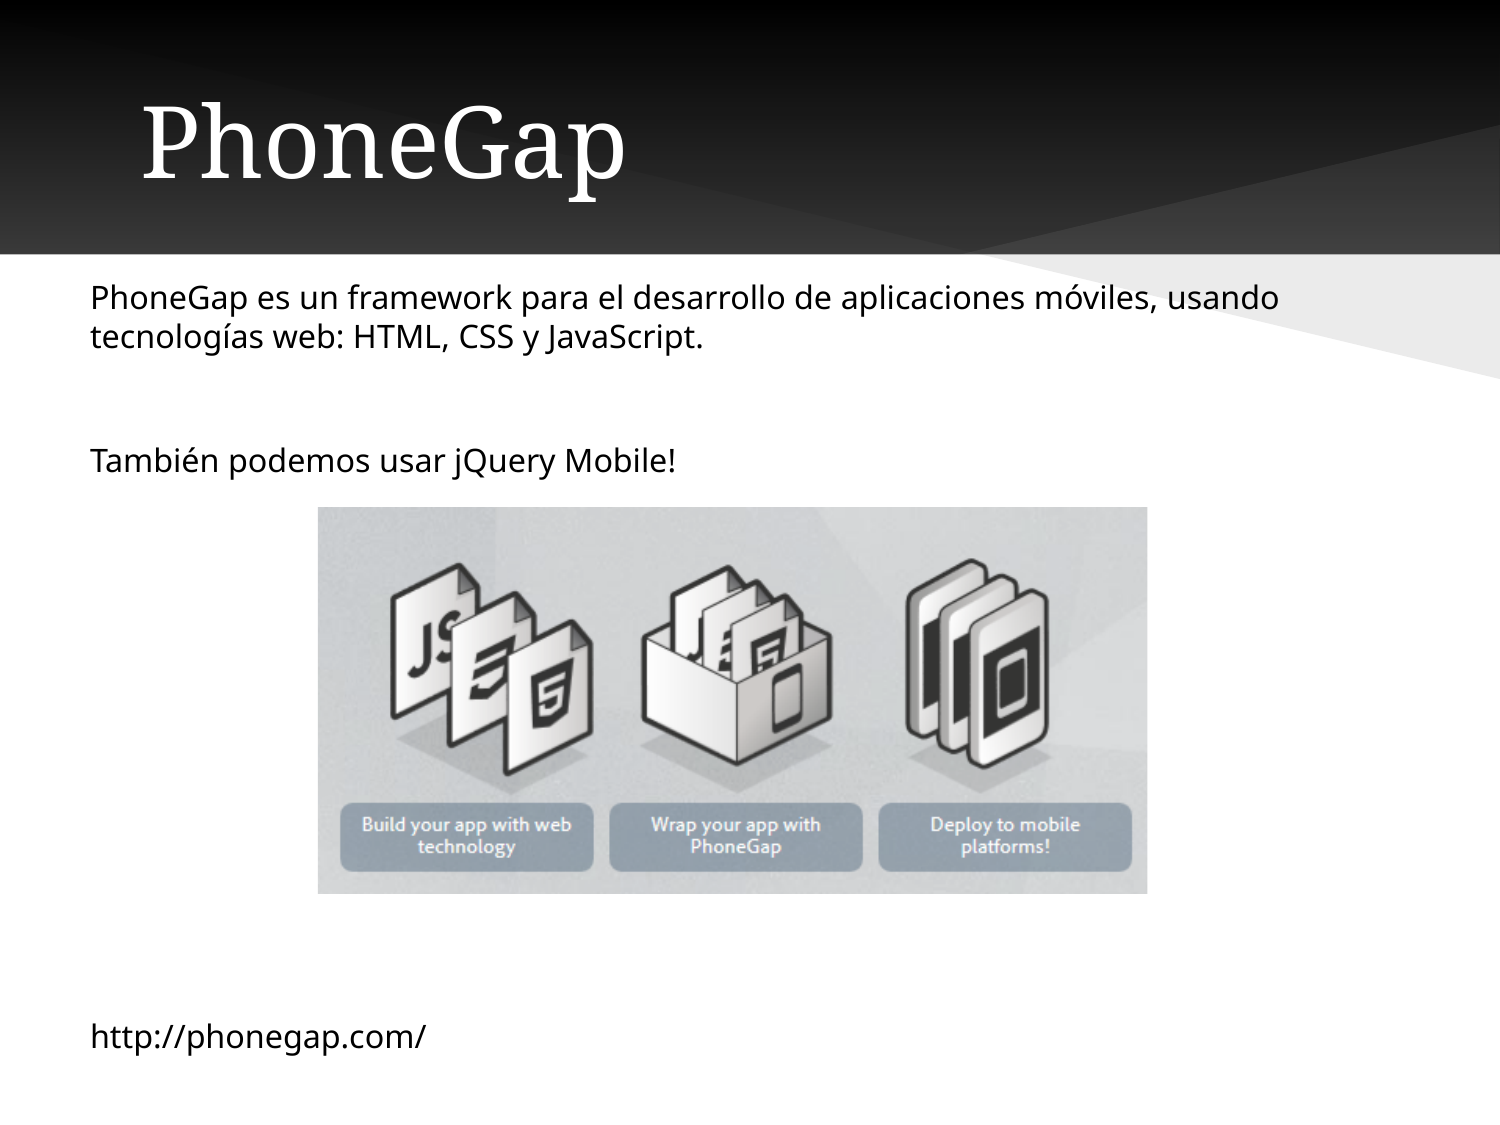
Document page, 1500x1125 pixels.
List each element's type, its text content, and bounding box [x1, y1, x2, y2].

text_box [317, 507, 1148, 894]
list PhoneGap es un framework para el desarrollo de aplicaciones móviles, usando tecnologías web: HTML, CSS y JavaScript. También podemos usar jQuery Mobile! http://phonegap.com/ [75, 262, 1425, 1078]
title PhoneGap [75, 45, 1425, 233]
